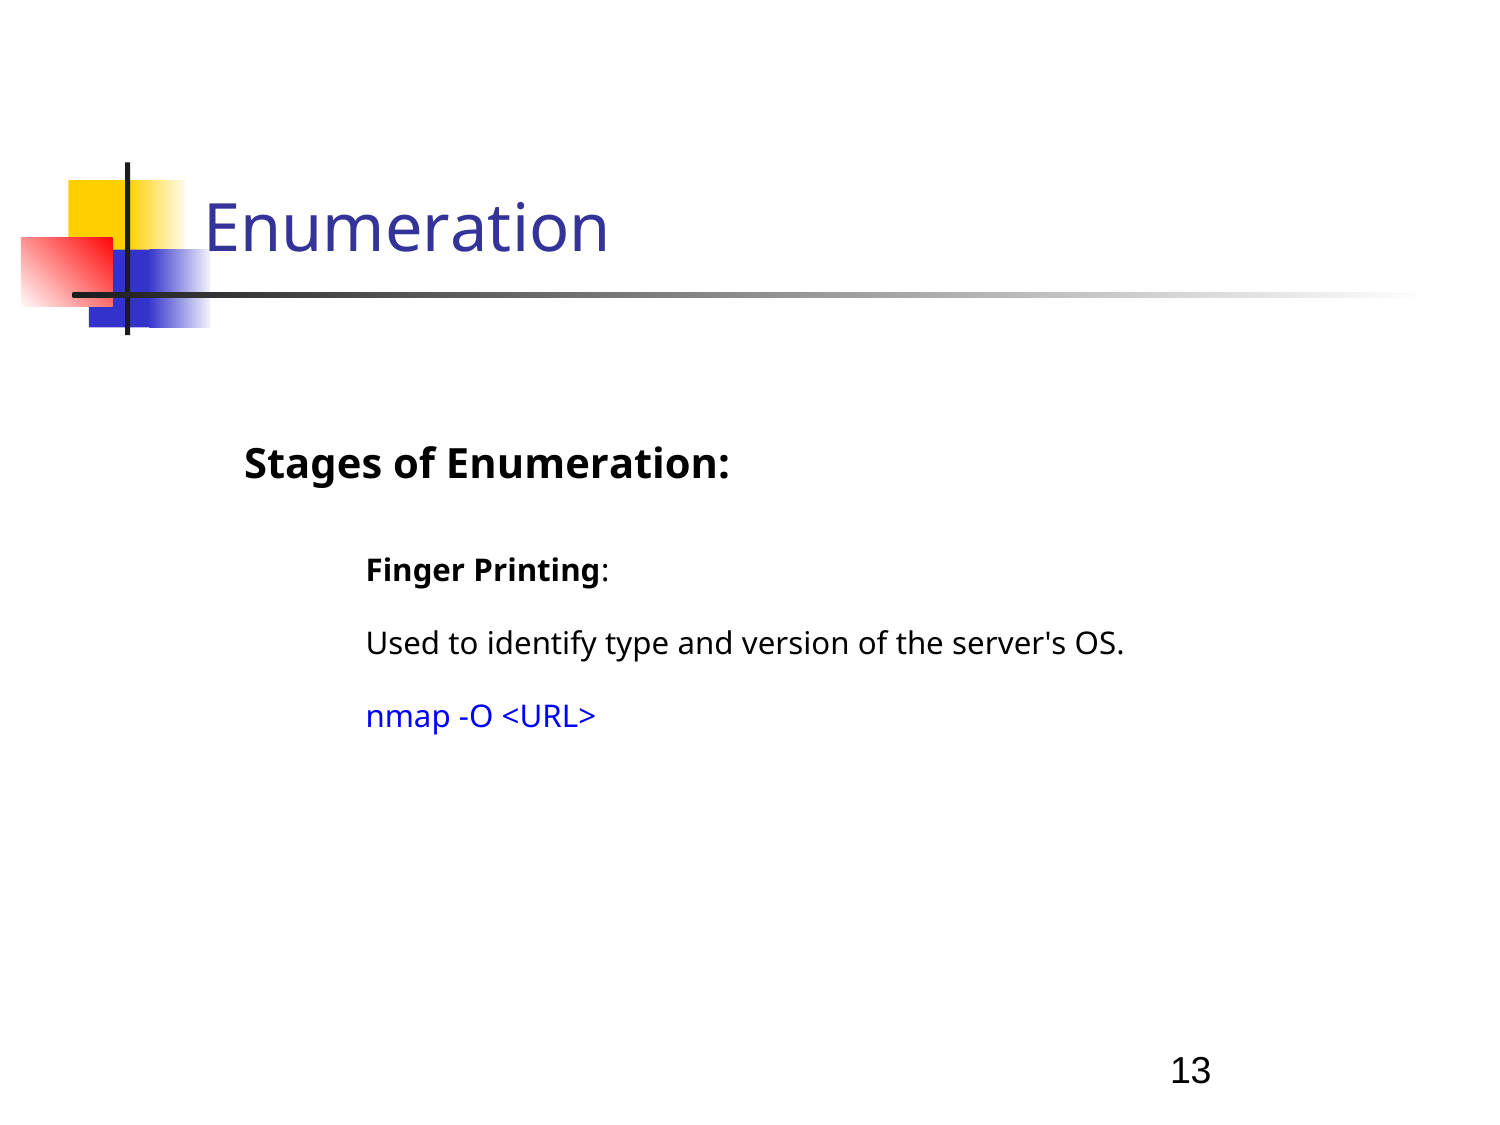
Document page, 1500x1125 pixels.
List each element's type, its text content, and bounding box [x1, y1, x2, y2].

title Enumeration [188, 35, 1468, 276]
list Stages of Enumeration: Finger Printing: Used to identify type and version of the server's OS. nmap -O <URL> [229, 365, 1434, 1034]
